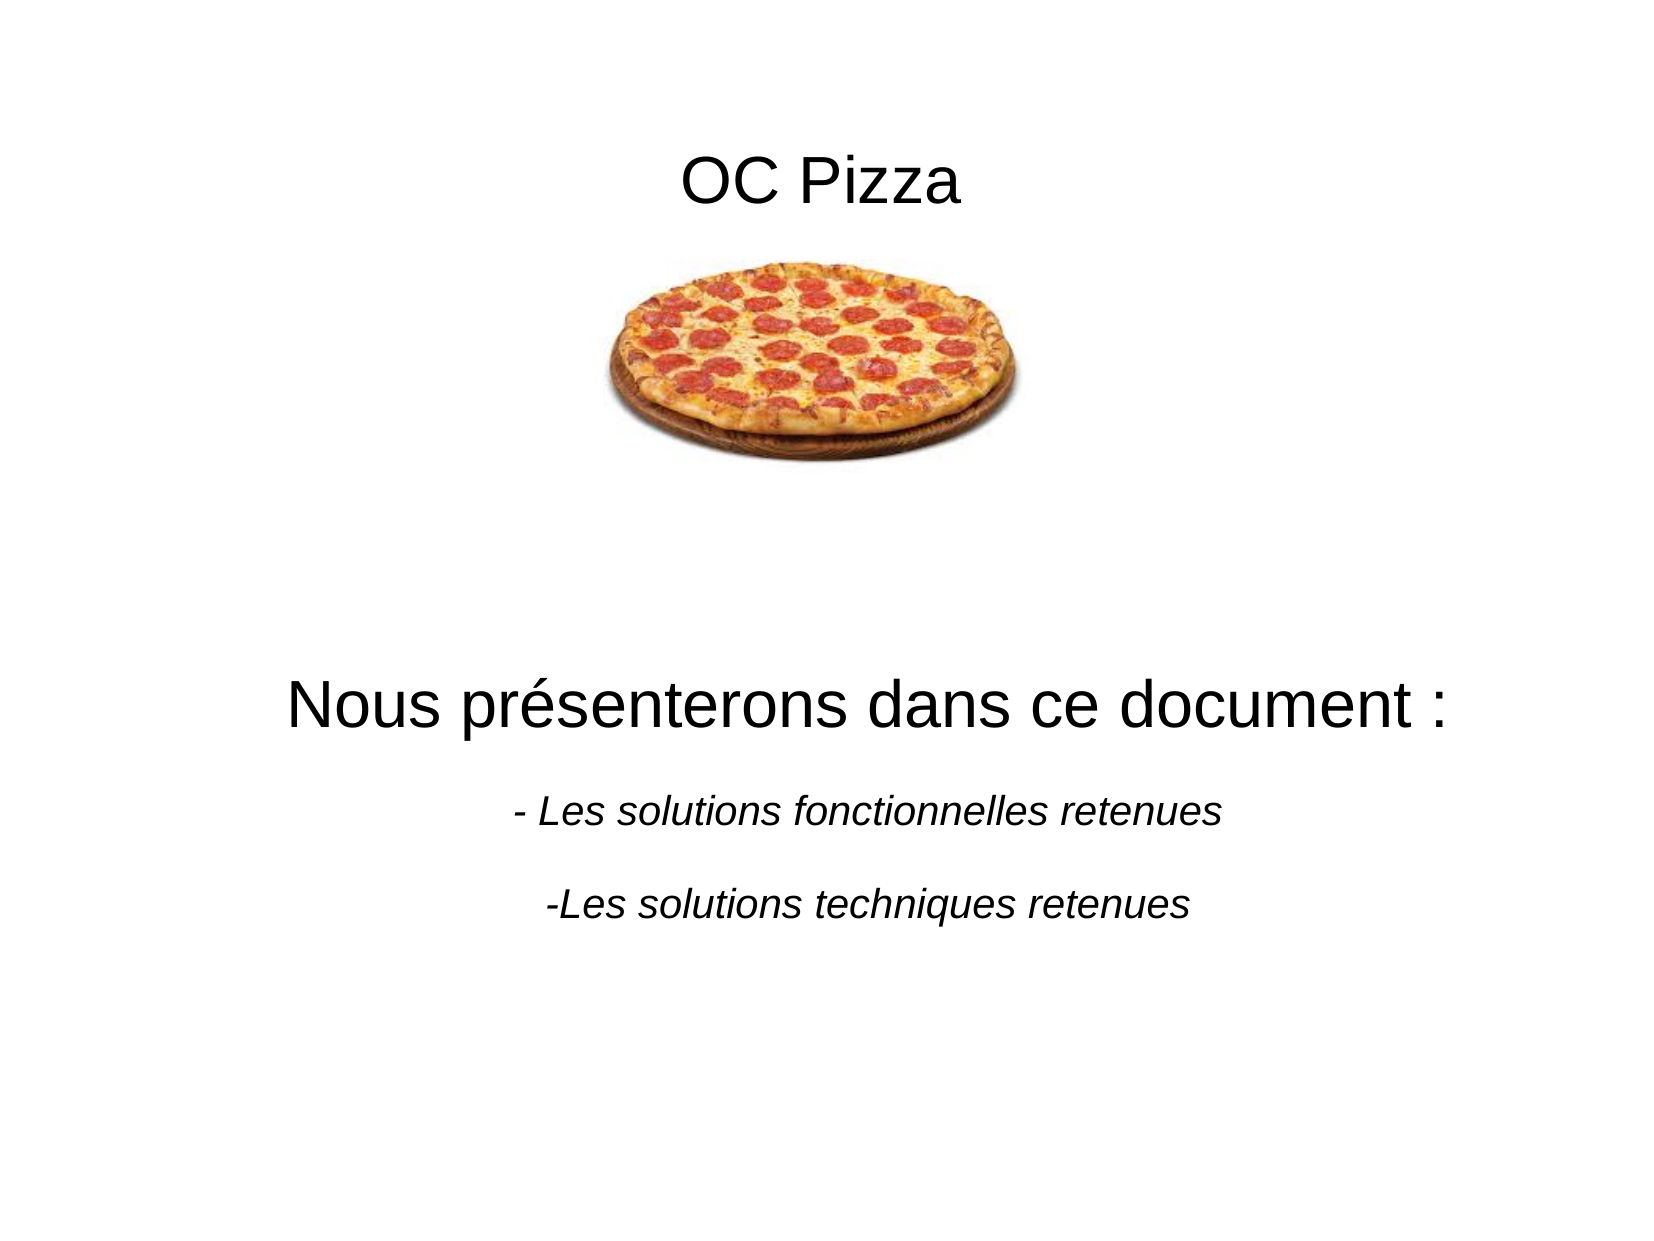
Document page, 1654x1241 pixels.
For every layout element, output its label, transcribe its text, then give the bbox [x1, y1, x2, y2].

subtitle OC Pizza [437, 30, 1205, 331]
picture [566, 235, 1061, 484]
text_box Nous présenterons dans ce document : - Les solutions fonctionnelles retenues -Les solutions techniques retenues [236, 484, 1501, 1111]
